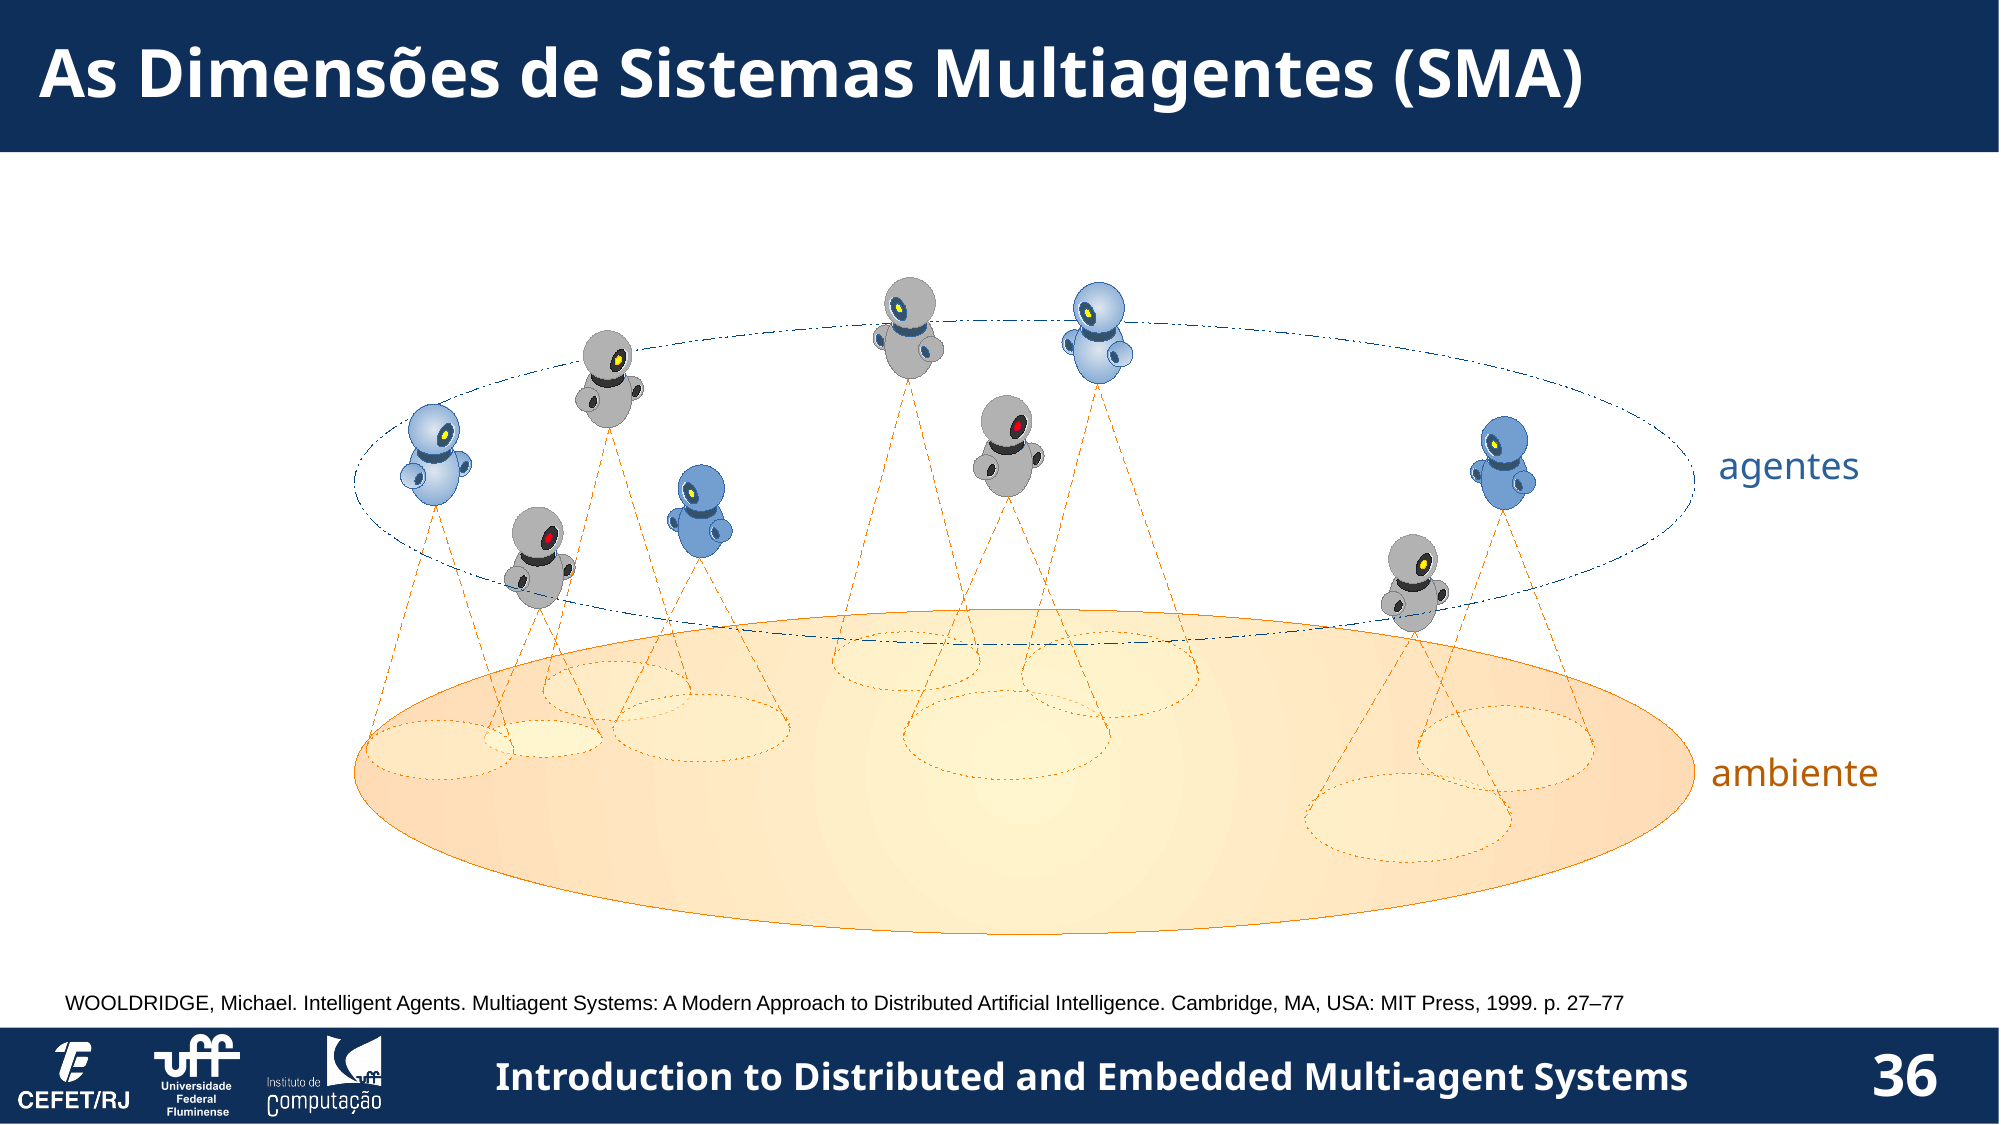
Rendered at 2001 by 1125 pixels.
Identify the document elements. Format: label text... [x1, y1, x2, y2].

text_box [973, 395, 1045, 497]
text_box [1381, 534, 1449, 632]
text_box [400, 404, 472, 506]
text_box [354, 609, 1684, 935]
text_box [873, 277, 944, 379]
picture [265, 1033, 383, 1117]
text_box agentes [1612, 434, 1967, 495]
picture [18, 1021, 129, 1125]
text_box ambiente [1618, 741, 1973, 802]
text_box WOOLDRIDGE, Michael. Intelligent Agents. Multiagent Systems: A Modern Approach to Distributed Artificial Intelligence. Cambridge, MA, USA: MIT Press, 1999. p. 27–77 [50, 982, 1969, 1023]
text_box [575, 330, 644, 428]
text_box [504, 507, 576, 609]
text_box As Dimensões de Sistemas Multiagentes (SMA) [25, 23, 1999, 119]
text_box [1061, 282, 1133, 384]
text_box [1470, 416, 1536, 510]
picture [153, 1033, 241, 1121]
text_box [667, 464, 733, 558]
